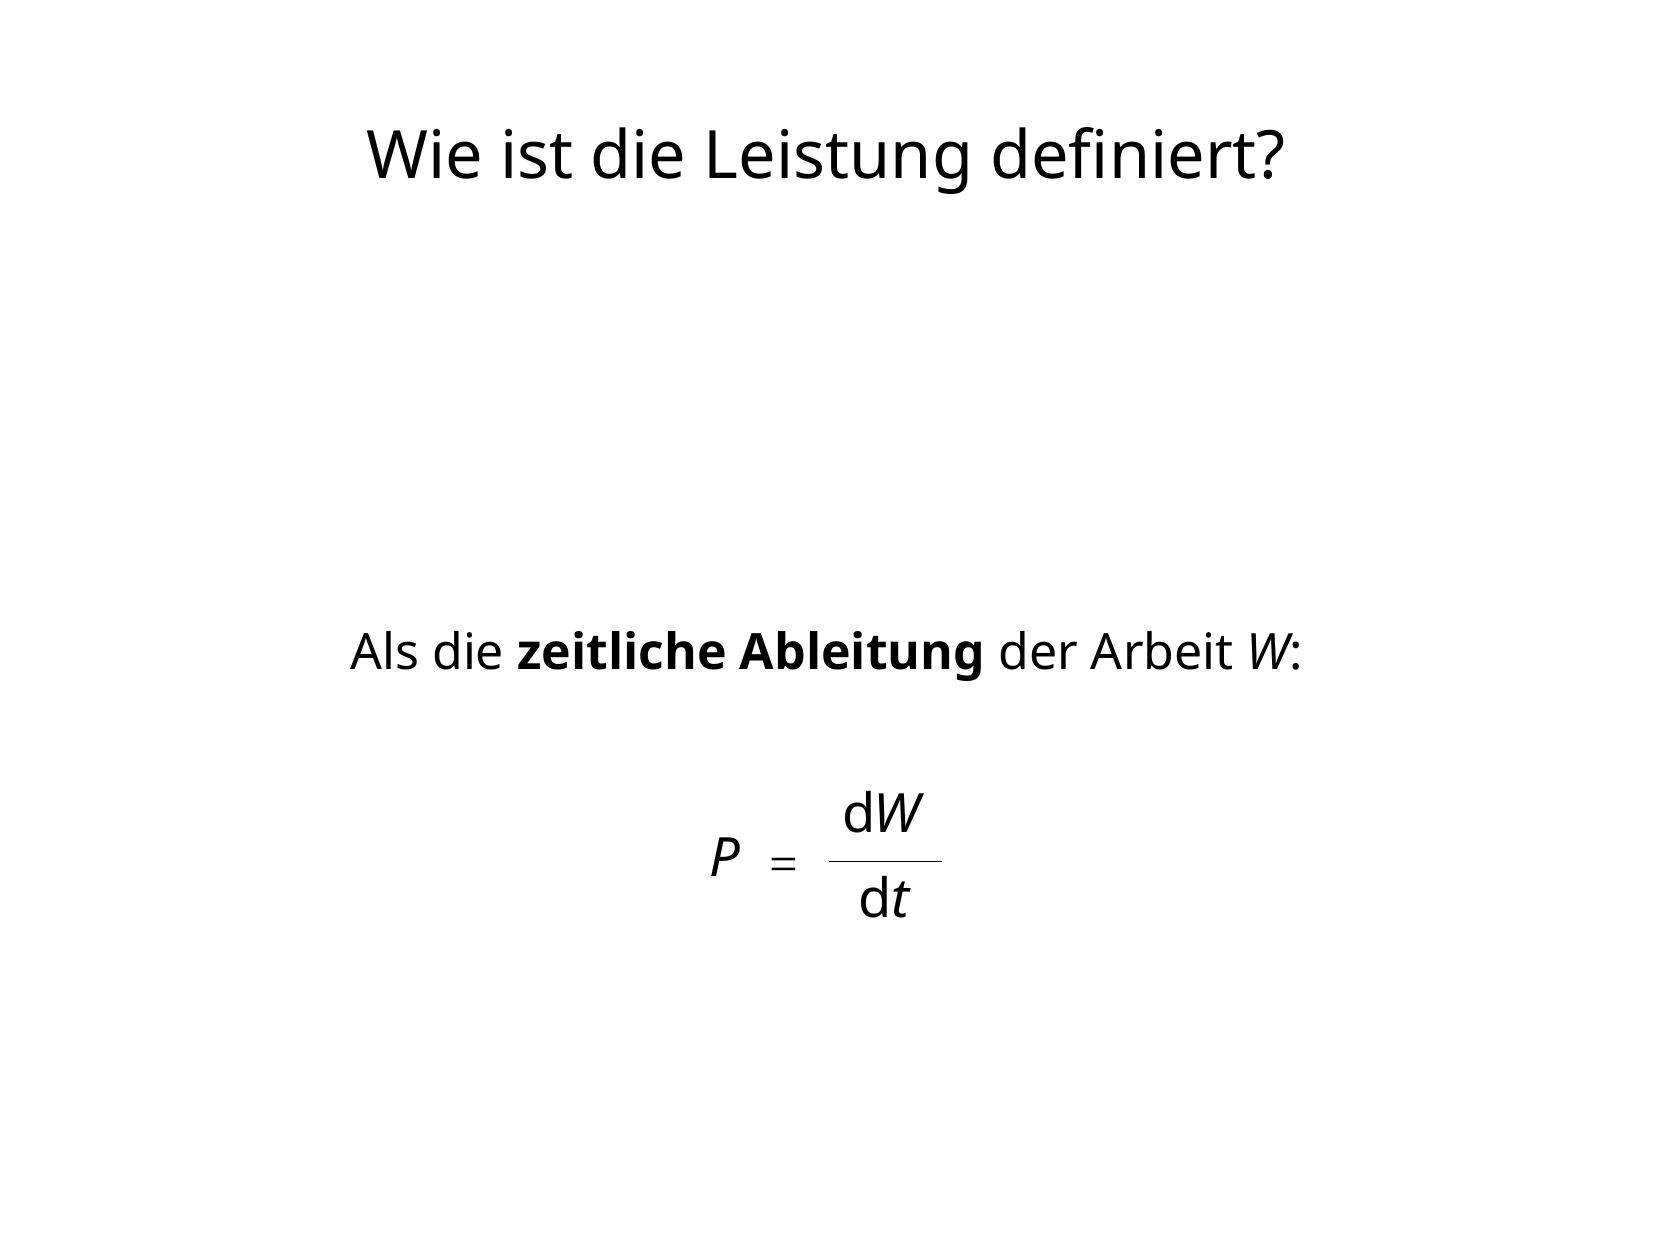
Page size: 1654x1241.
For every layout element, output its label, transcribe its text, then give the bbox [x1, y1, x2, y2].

subtitle Als die zeitliche Ableitung der Arbeit W: [82, 290, 1571, 1010]
chart [703, 781, 950, 932]
title Wie ist die Leistung definiert? [82, 49, 1571, 257]
